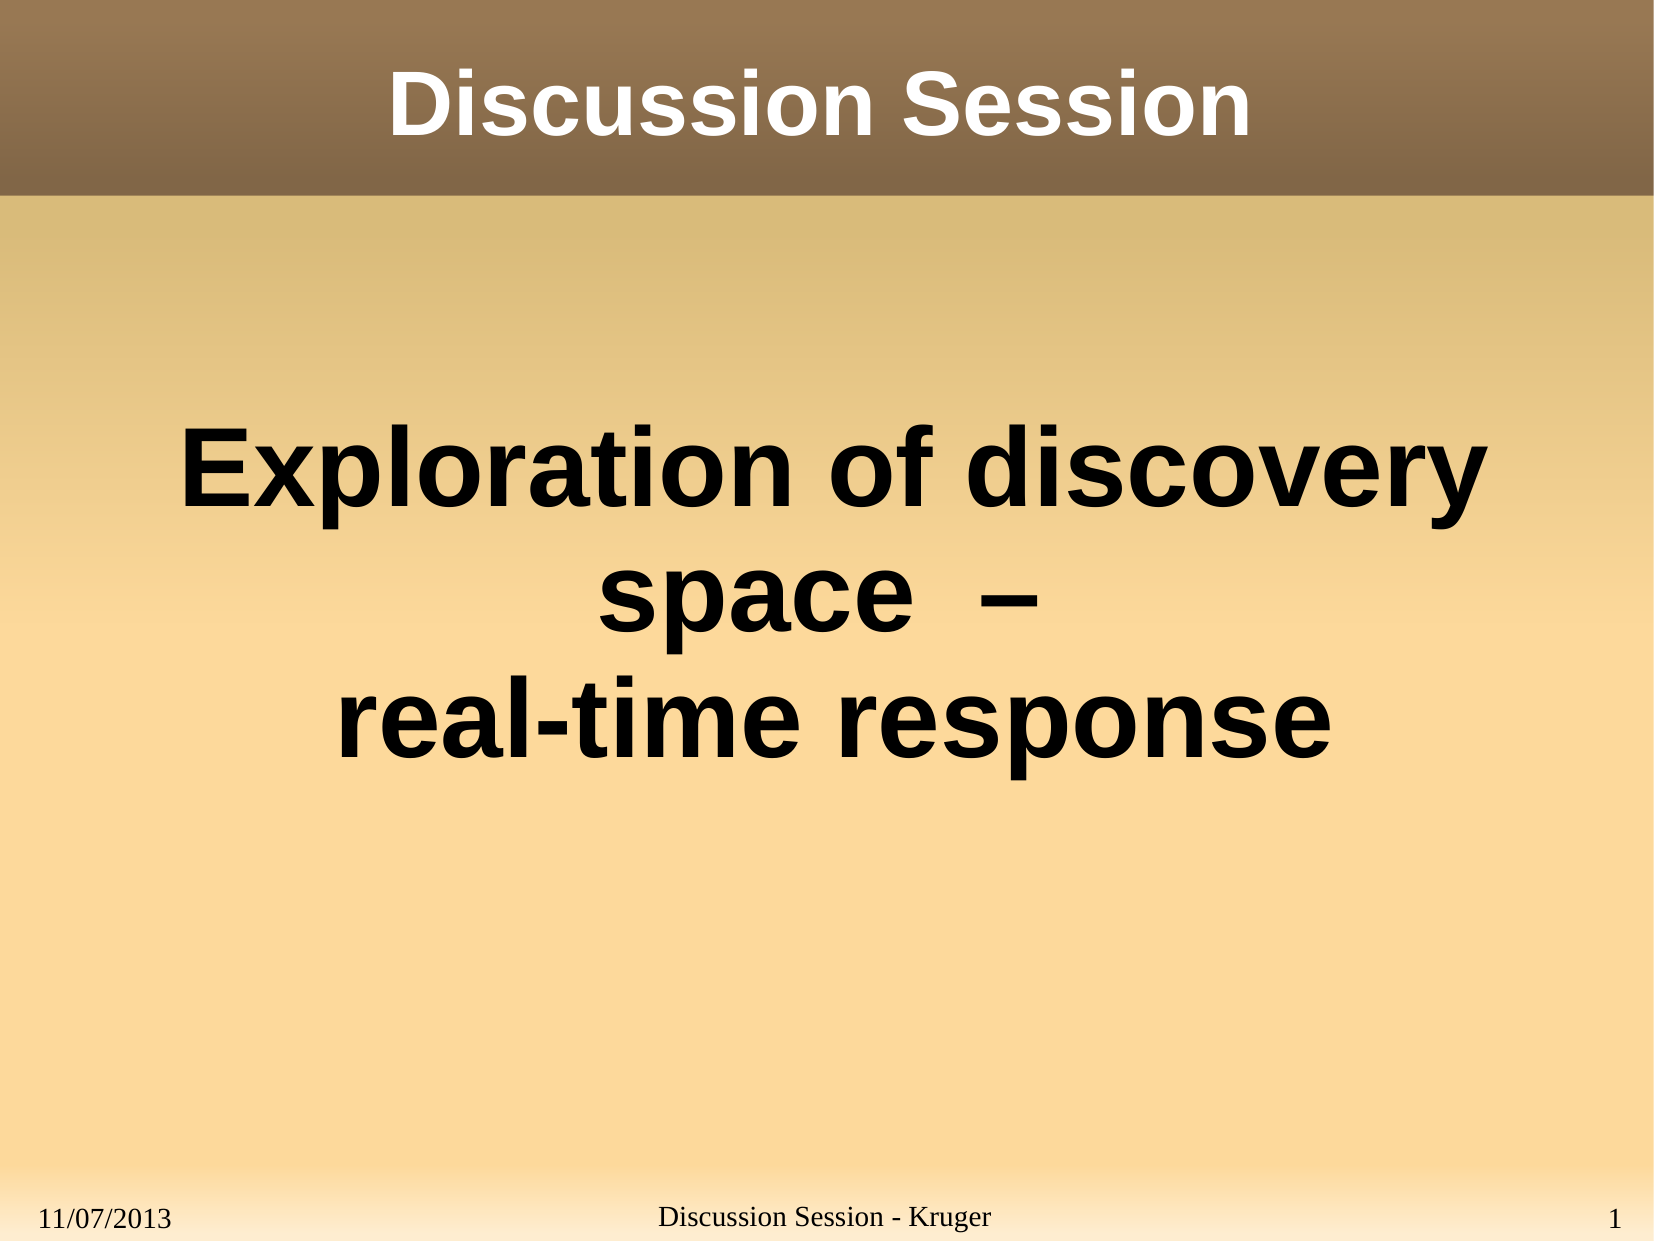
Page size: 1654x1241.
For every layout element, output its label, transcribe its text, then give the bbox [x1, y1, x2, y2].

picture [0, 0, 1654, 1241]
subtitle Exploration of discovery space – real-time response [15, 0, 1654, 1186]
